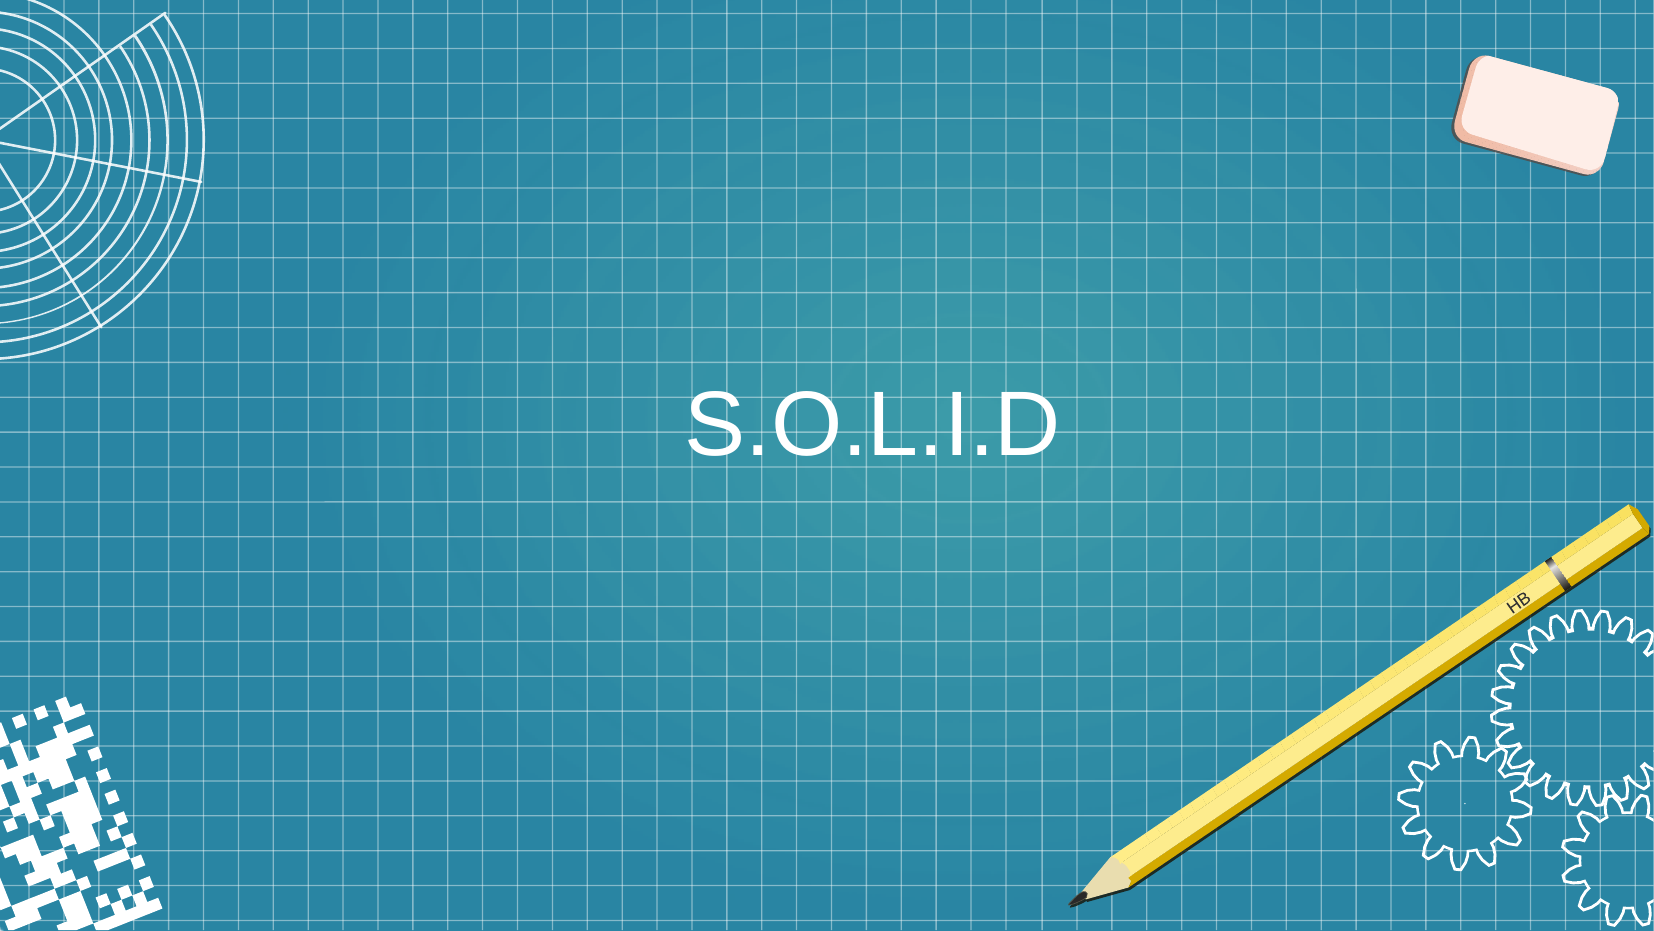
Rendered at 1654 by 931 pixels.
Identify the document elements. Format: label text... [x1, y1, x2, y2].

list S.O.L.I.D [150, 323, 1571, 526]
